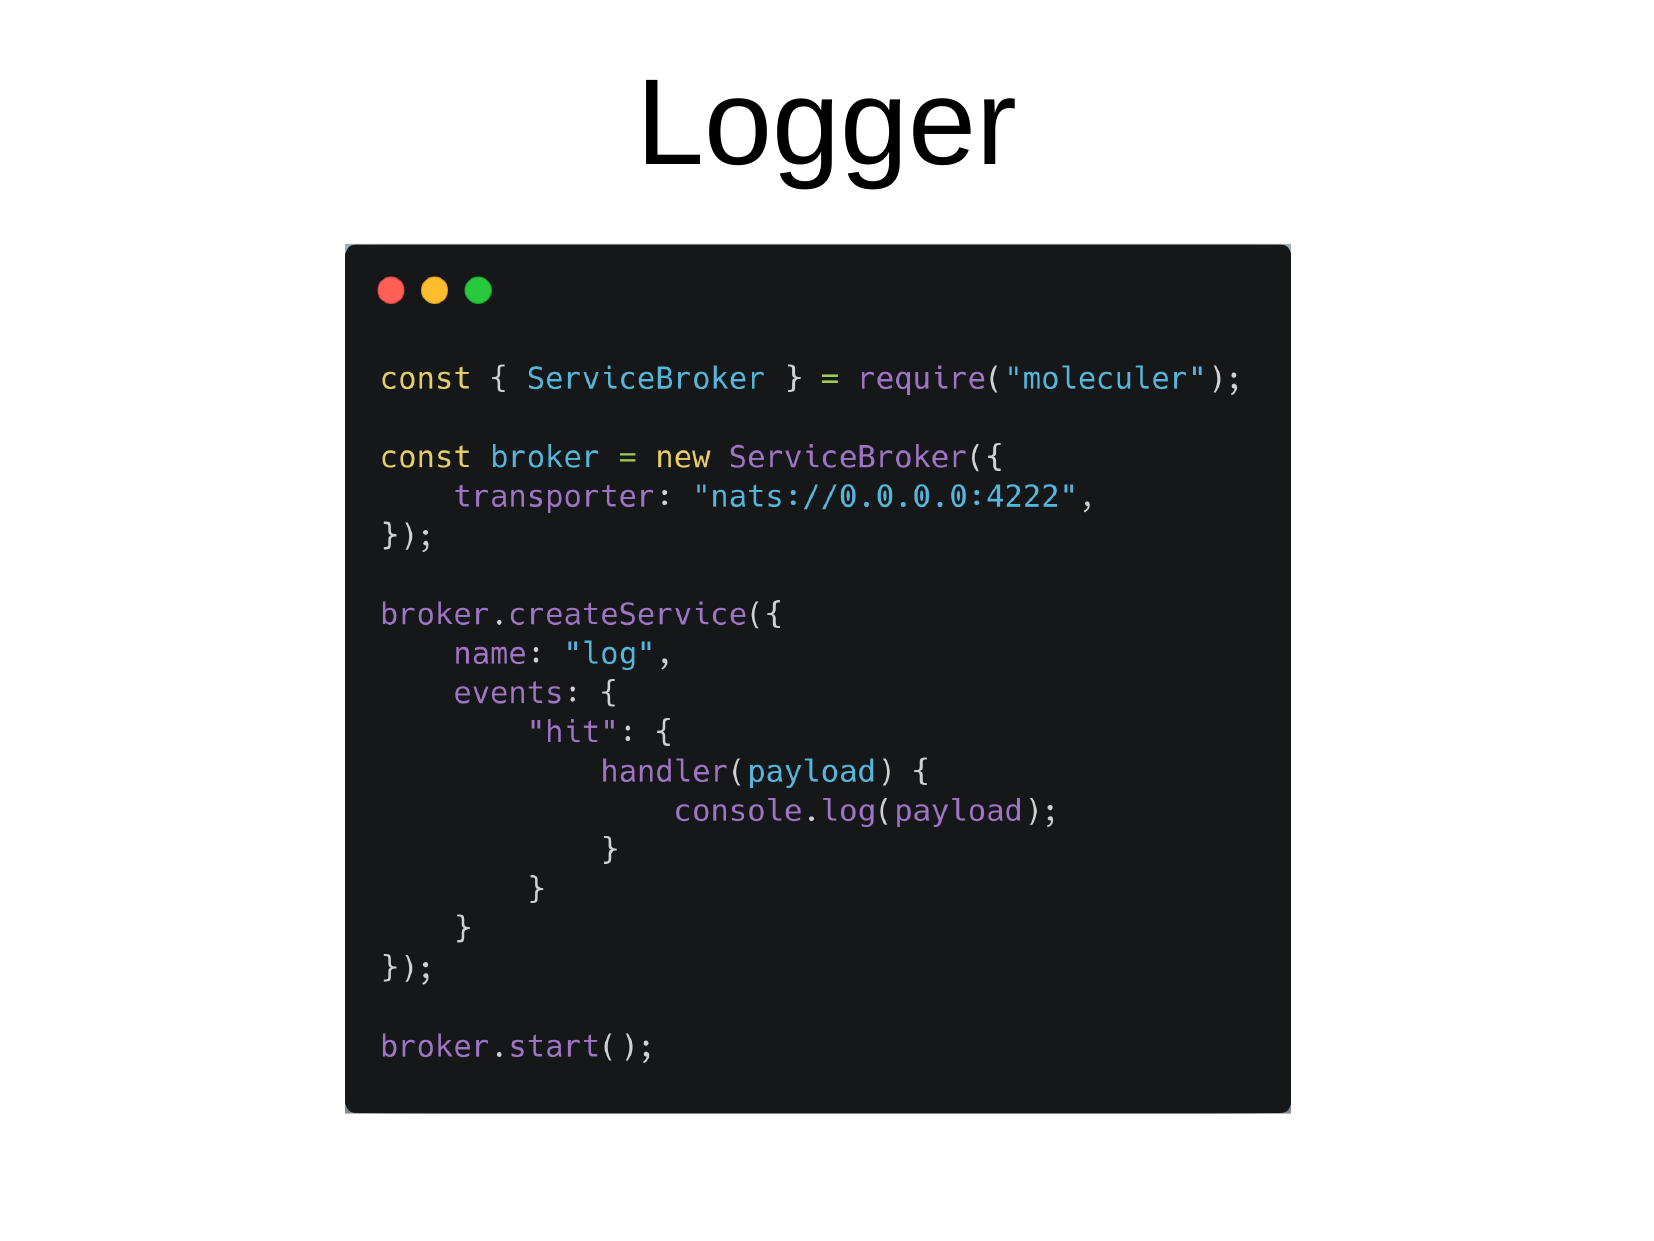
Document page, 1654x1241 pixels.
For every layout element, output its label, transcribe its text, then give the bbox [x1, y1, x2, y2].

picture [345, 243, 1291, 1114]
title Logger [82, 49, 1571, 196]
